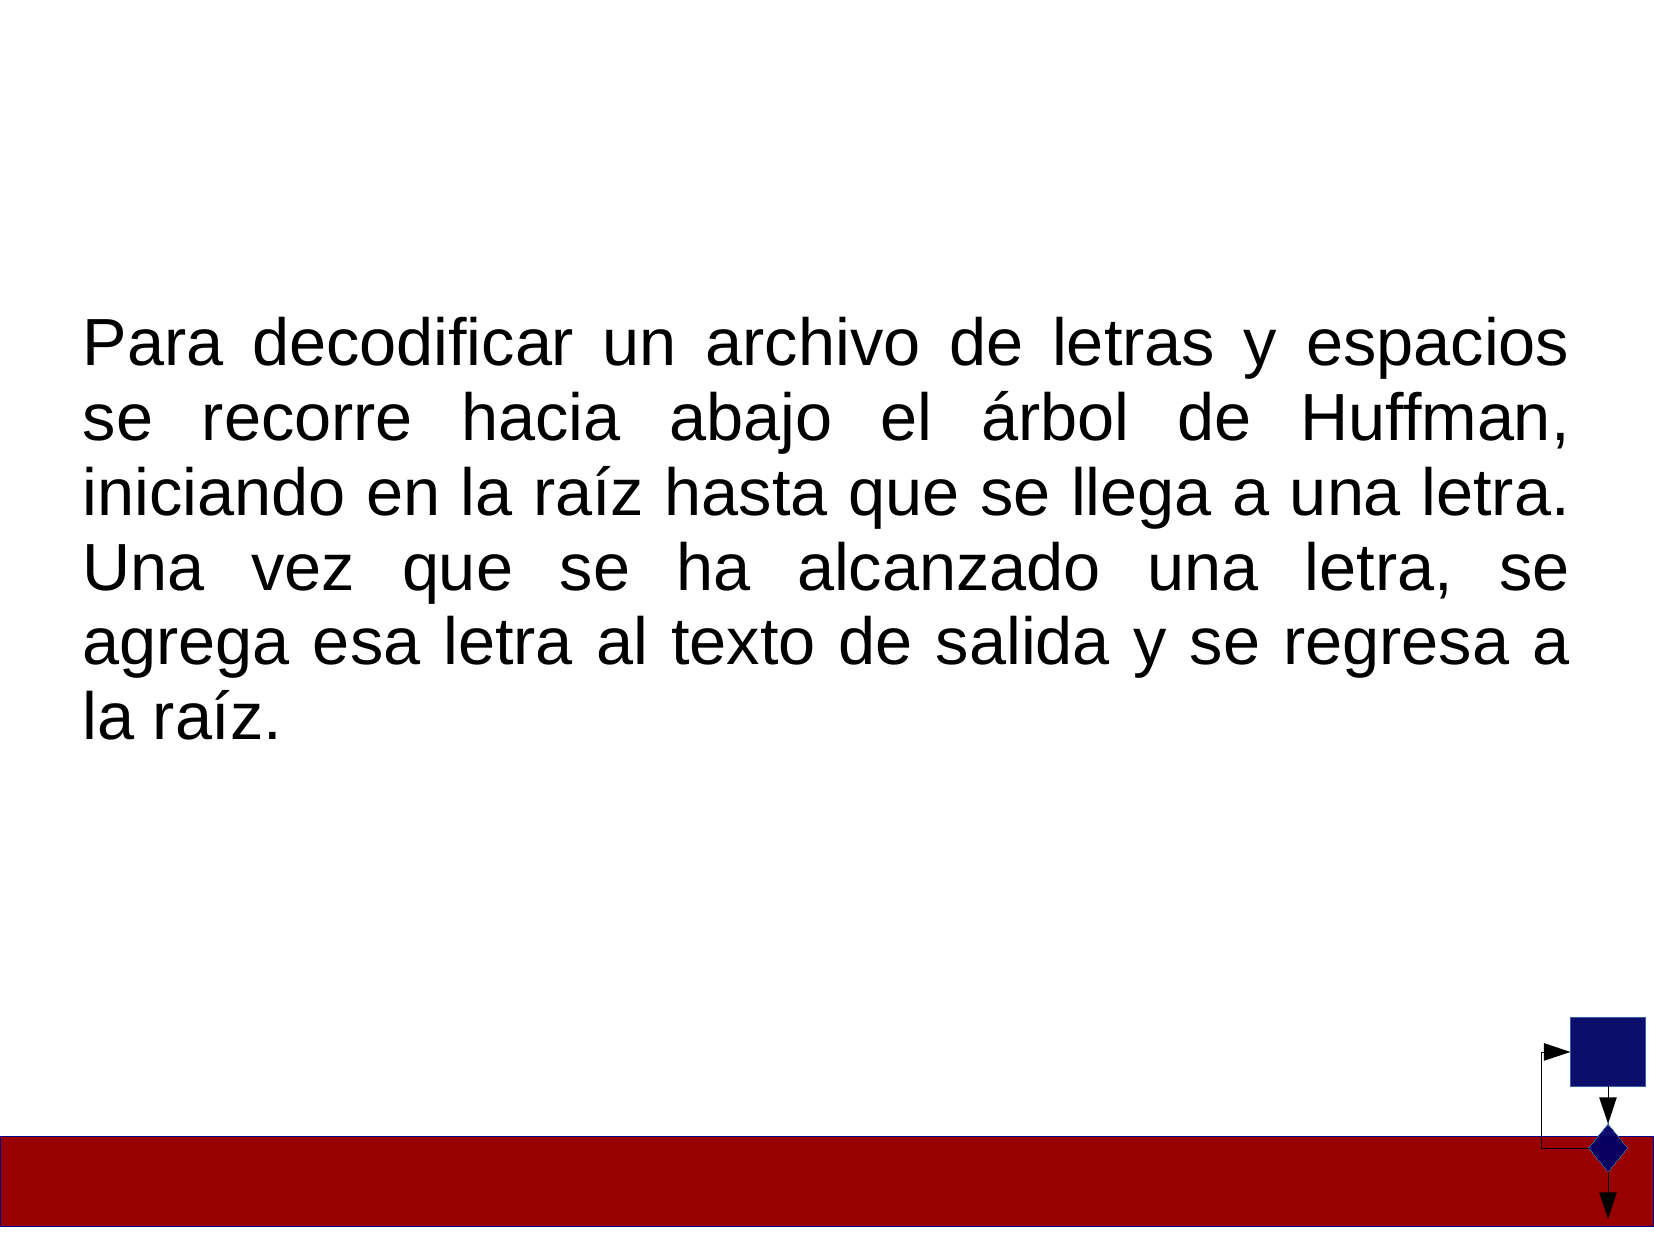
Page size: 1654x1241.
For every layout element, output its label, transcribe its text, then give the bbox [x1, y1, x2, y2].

subtitle Para decodificar un archivo de letras y espacios se recorre hacia abajo el árbol de Huffman, iniciando en la raíz hasta que se llega a una letra. Una vez que se ha alcanzado una letra, se agrega esa letra al texto de salida y se regresa a la raíz. [82, 49, 1571, 1010]
text_box [1570, 1017, 1646, 1087]
text_box [0, 1124, 1654, 1227]
